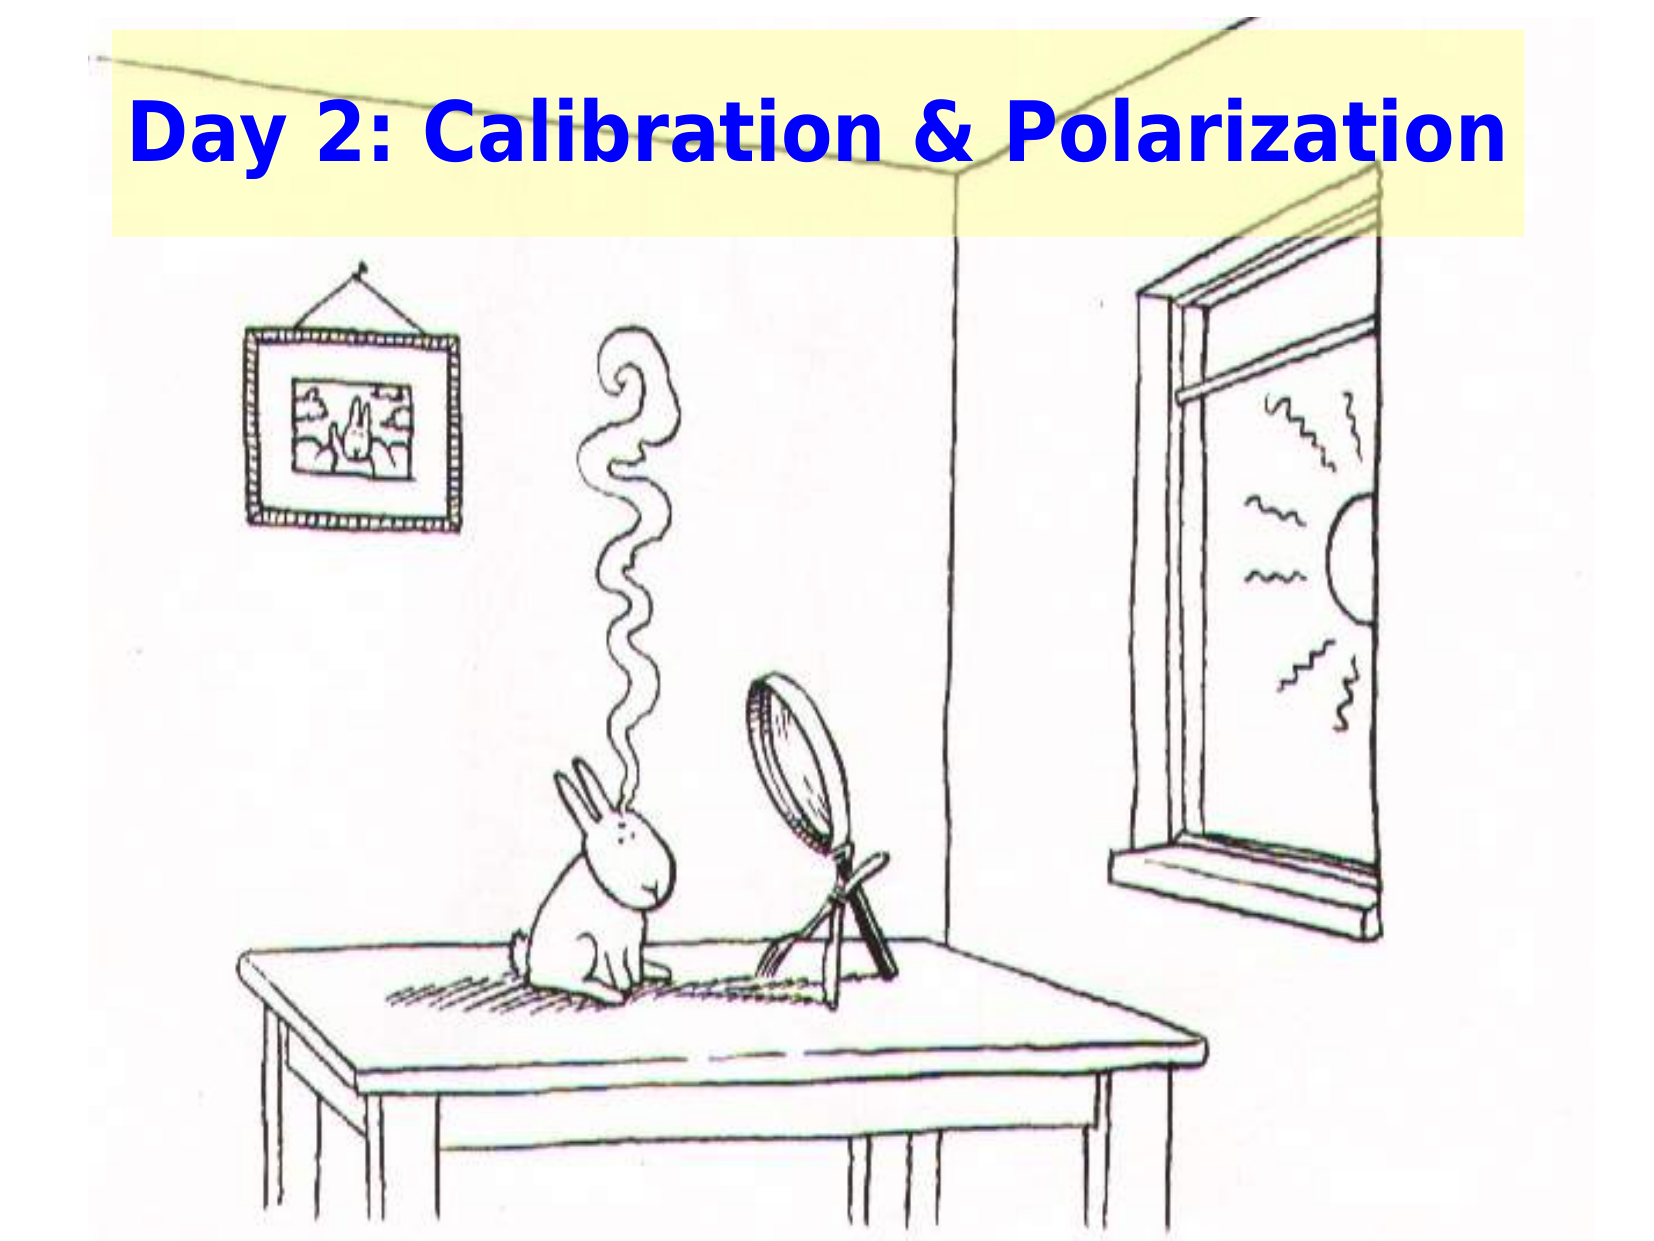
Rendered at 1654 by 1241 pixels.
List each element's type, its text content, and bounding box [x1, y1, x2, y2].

picture [88, 17, 1595, 1241]
title Day 2: Calibration & Polarization [112, 29, 1525, 237]
